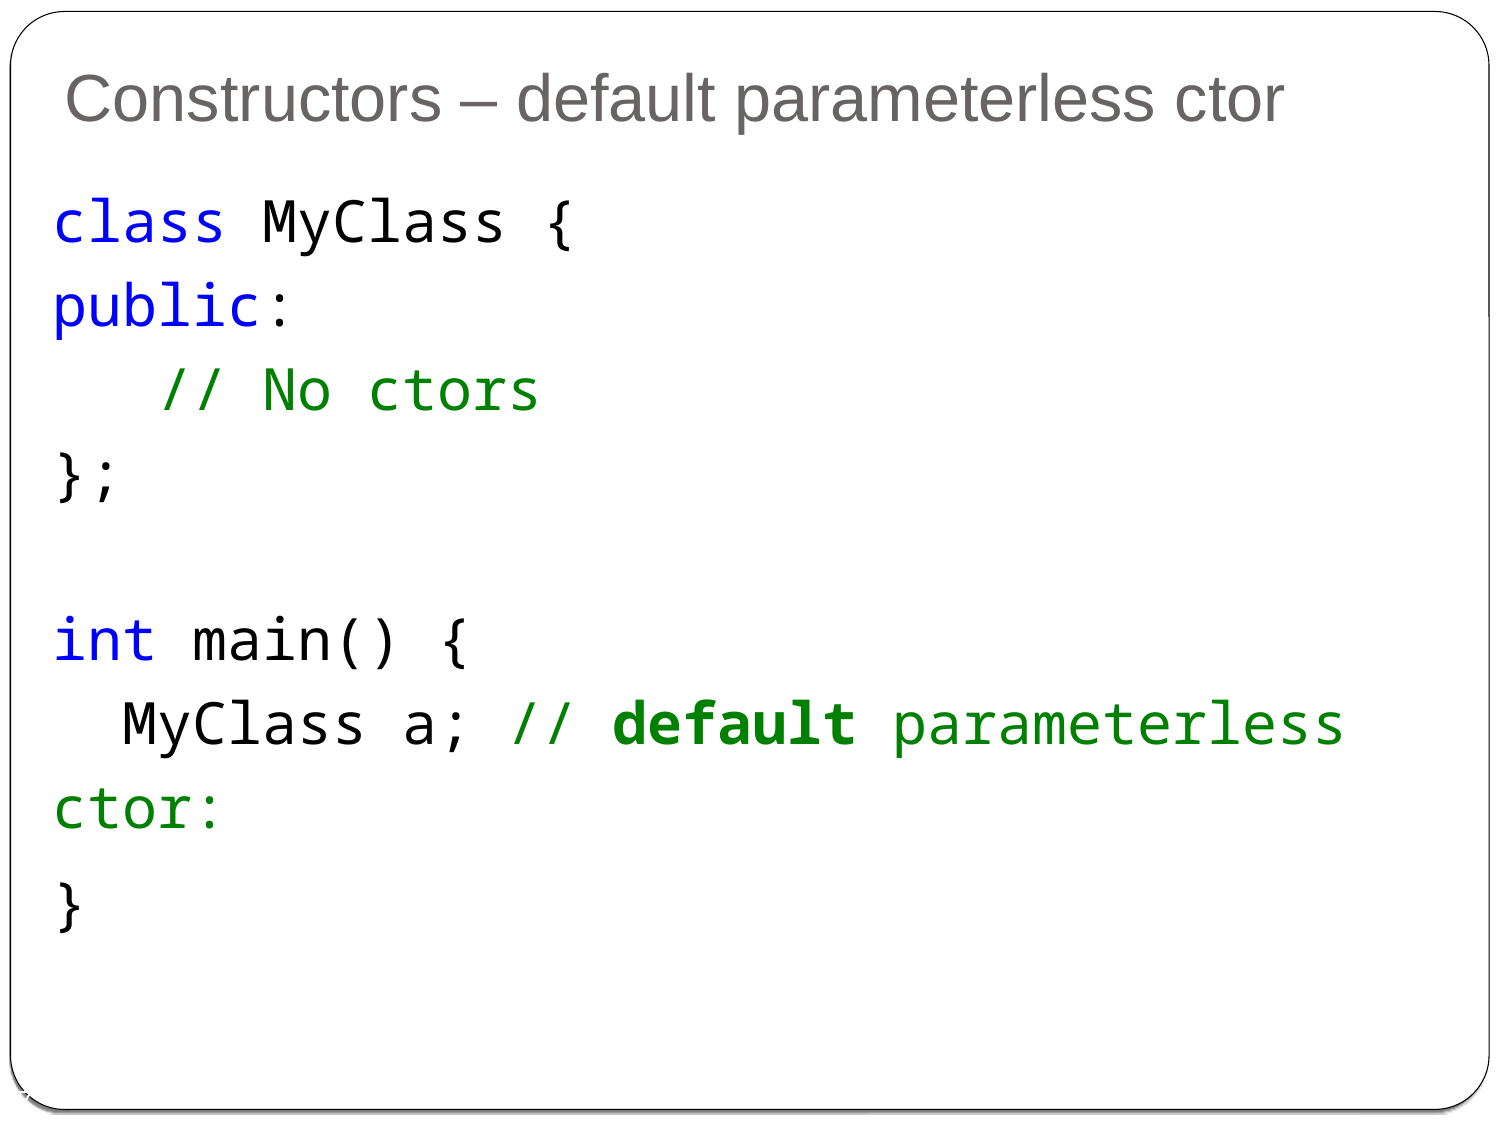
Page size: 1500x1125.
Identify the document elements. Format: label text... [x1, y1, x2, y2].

slide_number <number> [0, 1074, 50, 1125]
list class MyClass { public: // No ctors }; int main() { MyClass a; // default parameterless ctor: } [37, 162, 1463, 1088]
title Constructors – default parameterless ctor [50, 24, 1450, 150]
